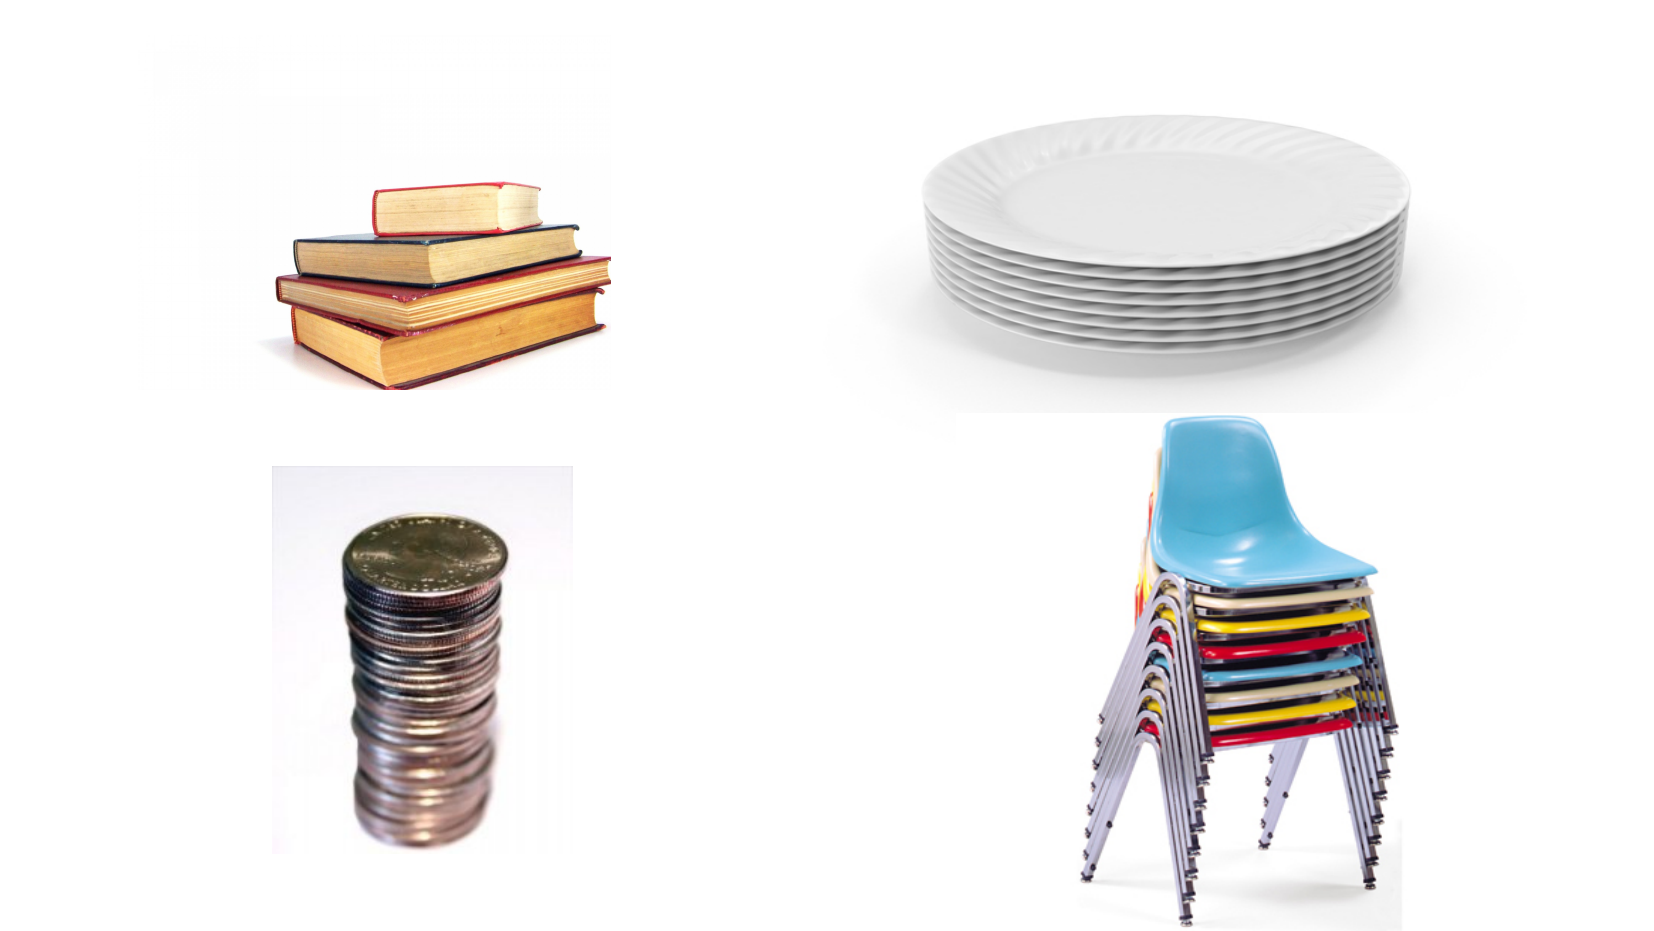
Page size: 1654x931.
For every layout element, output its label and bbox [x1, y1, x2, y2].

picture [272, 466, 573, 854]
picture [138, 35, 611, 390]
picture [797, 54, 1536, 931]
